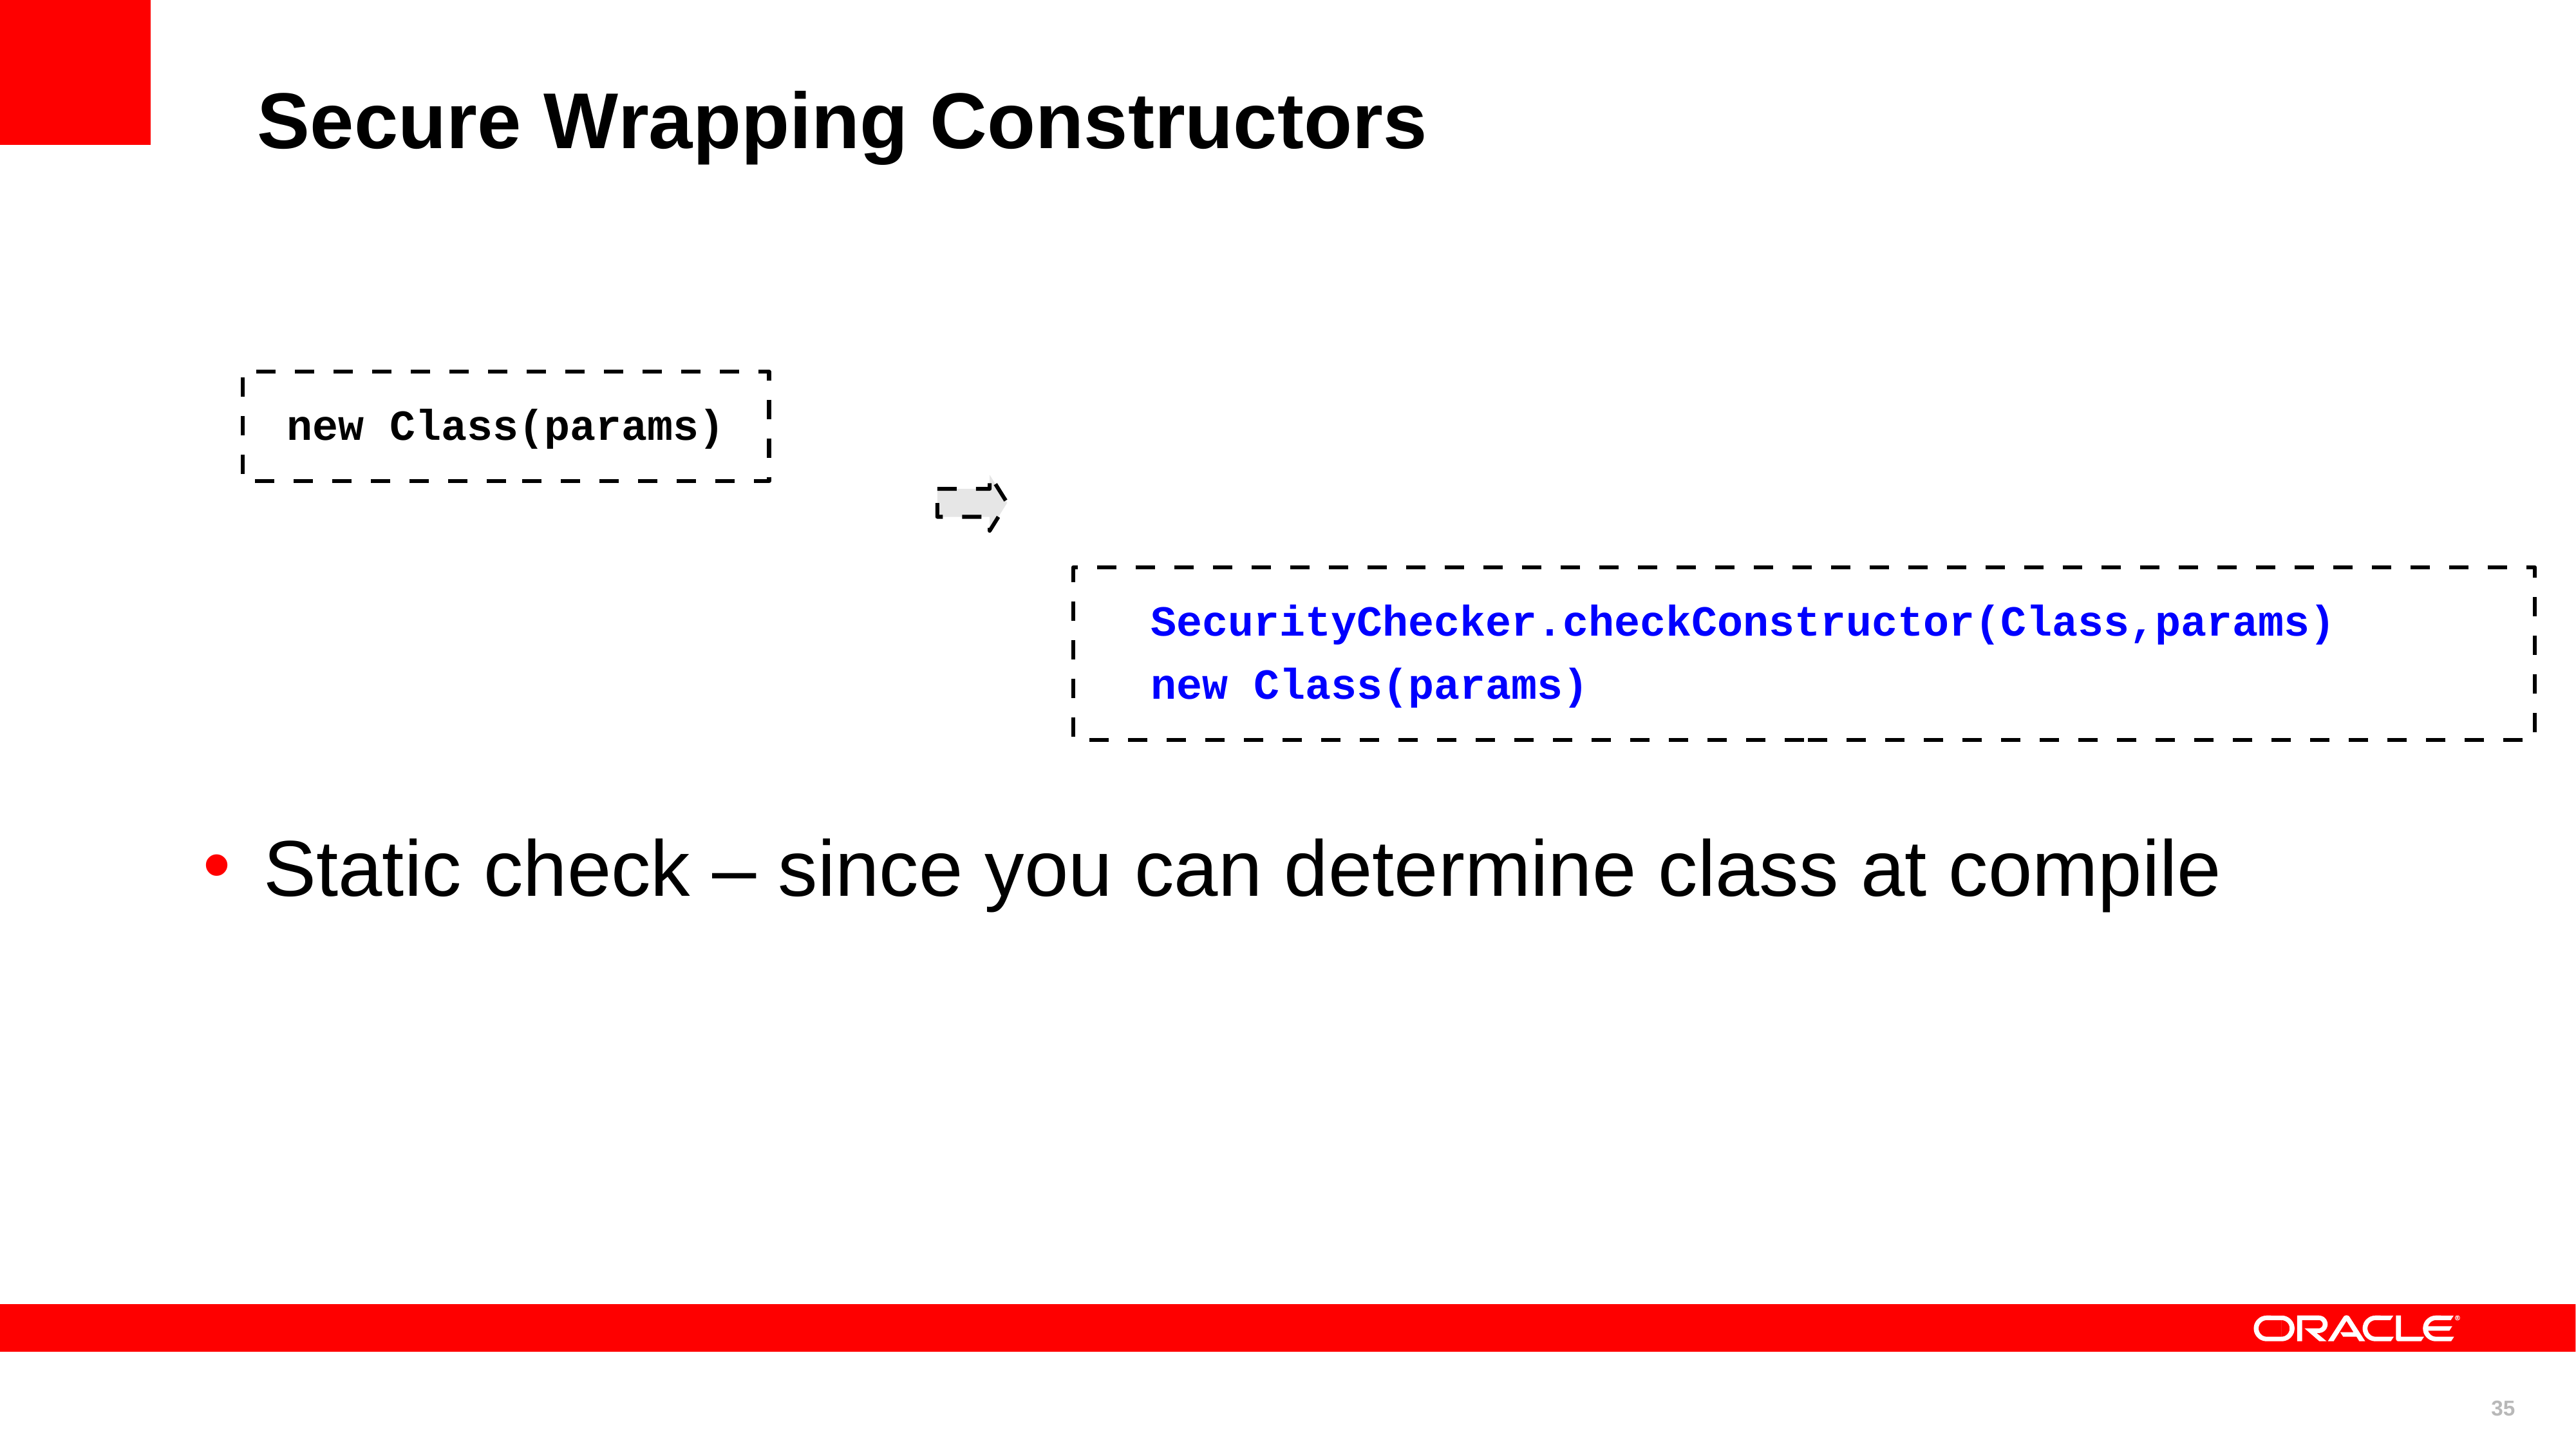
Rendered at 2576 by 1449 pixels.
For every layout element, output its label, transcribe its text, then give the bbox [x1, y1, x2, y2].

text_box SecurityChecker.checkConstructor(Class,params) new Class(params) [1073, 567, 2535, 740]
picture [0, 0, 151, 145]
list Static check – since you can determine class at compile [203, 817, 2264, 1189]
title Secure Wrapping Constructors [257, 69, 2318, 251]
text_box [937, 475, 1008, 531]
picture [0, 1304, 2576, 1352]
text_box new Class(params) [243, 371, 769, 481]
